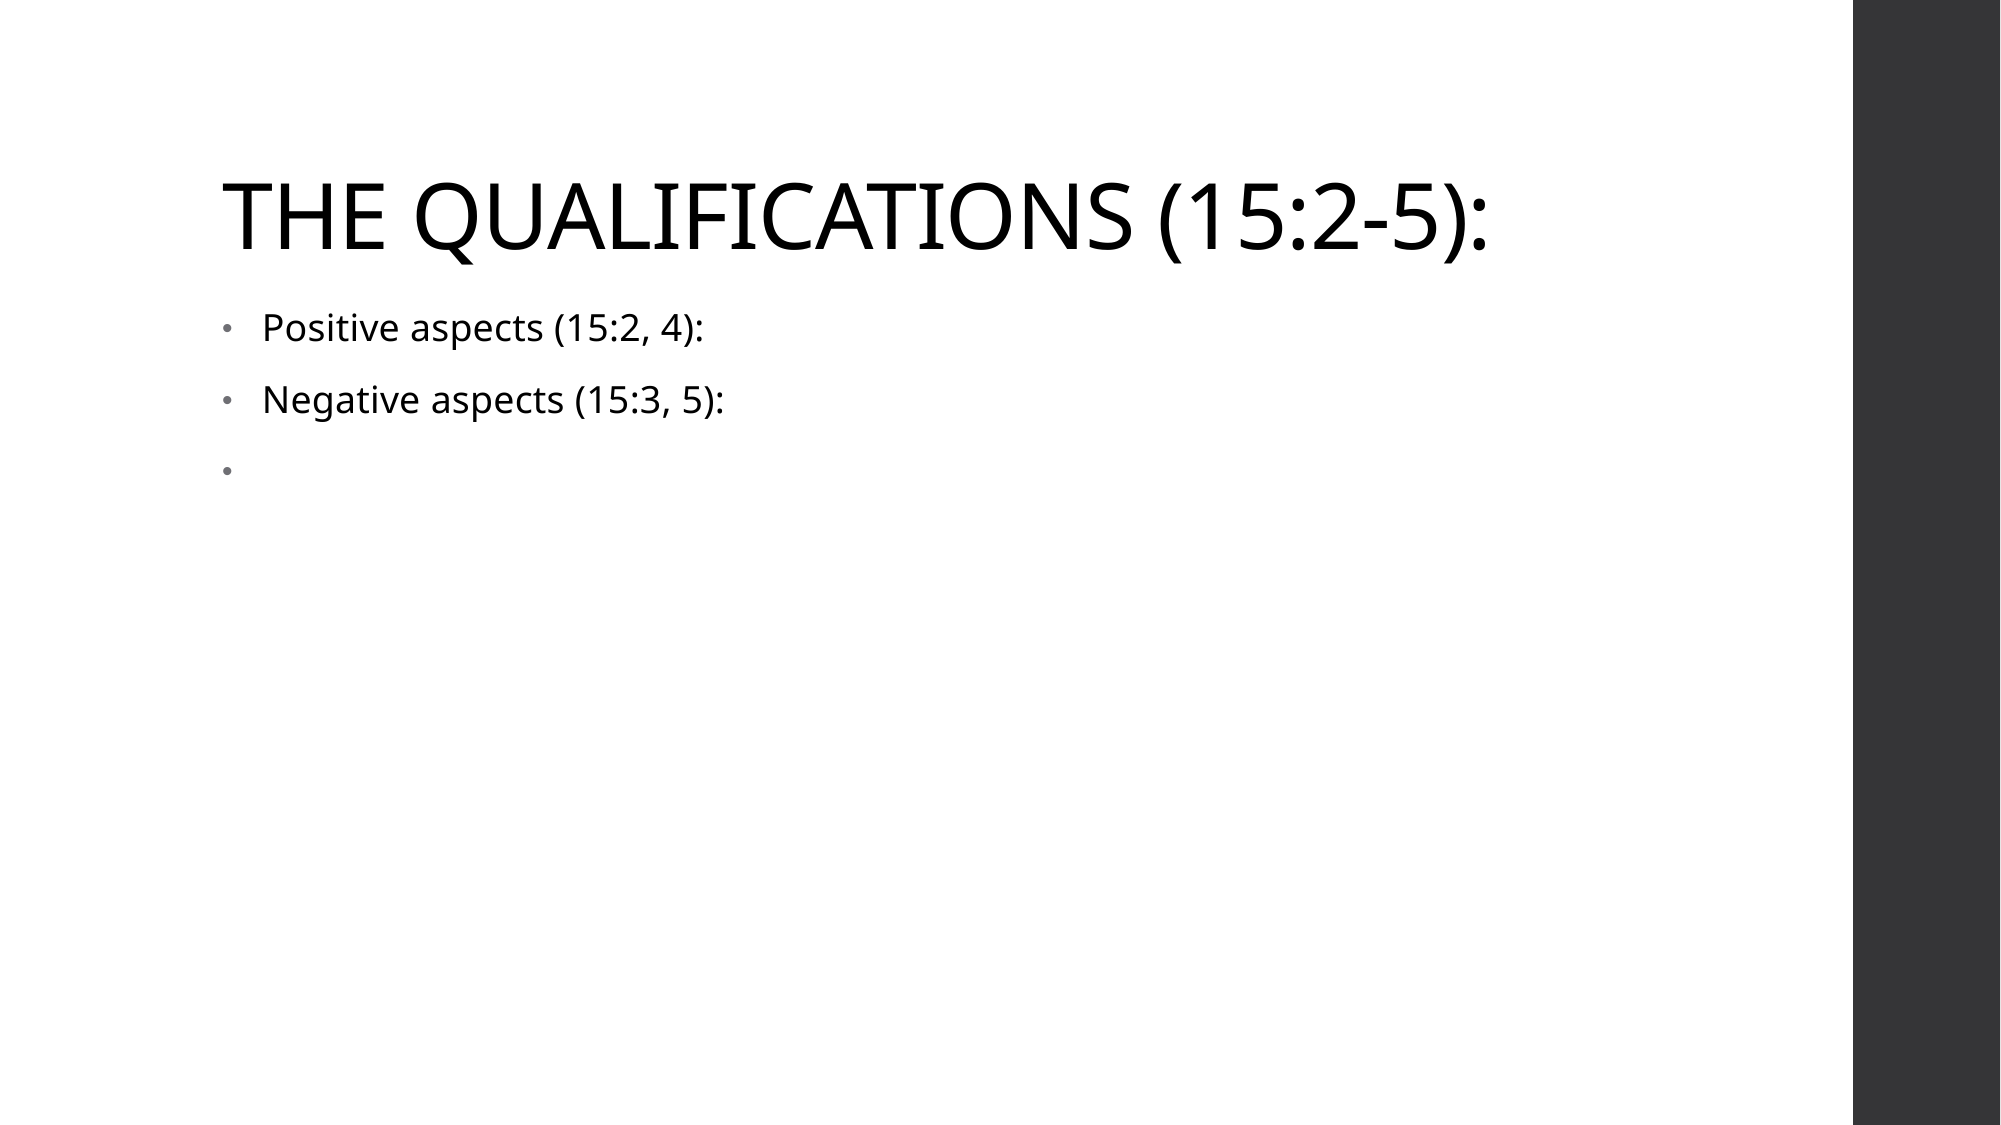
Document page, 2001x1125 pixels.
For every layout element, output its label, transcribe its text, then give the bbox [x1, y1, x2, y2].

list Positive aspects (15:2, 4): Negative aspects (15:3, 5): [206, 299, 1617, 1014]
title THE QUALIFICATIONS (15:2-5): [206, 60, 1797, 278]
